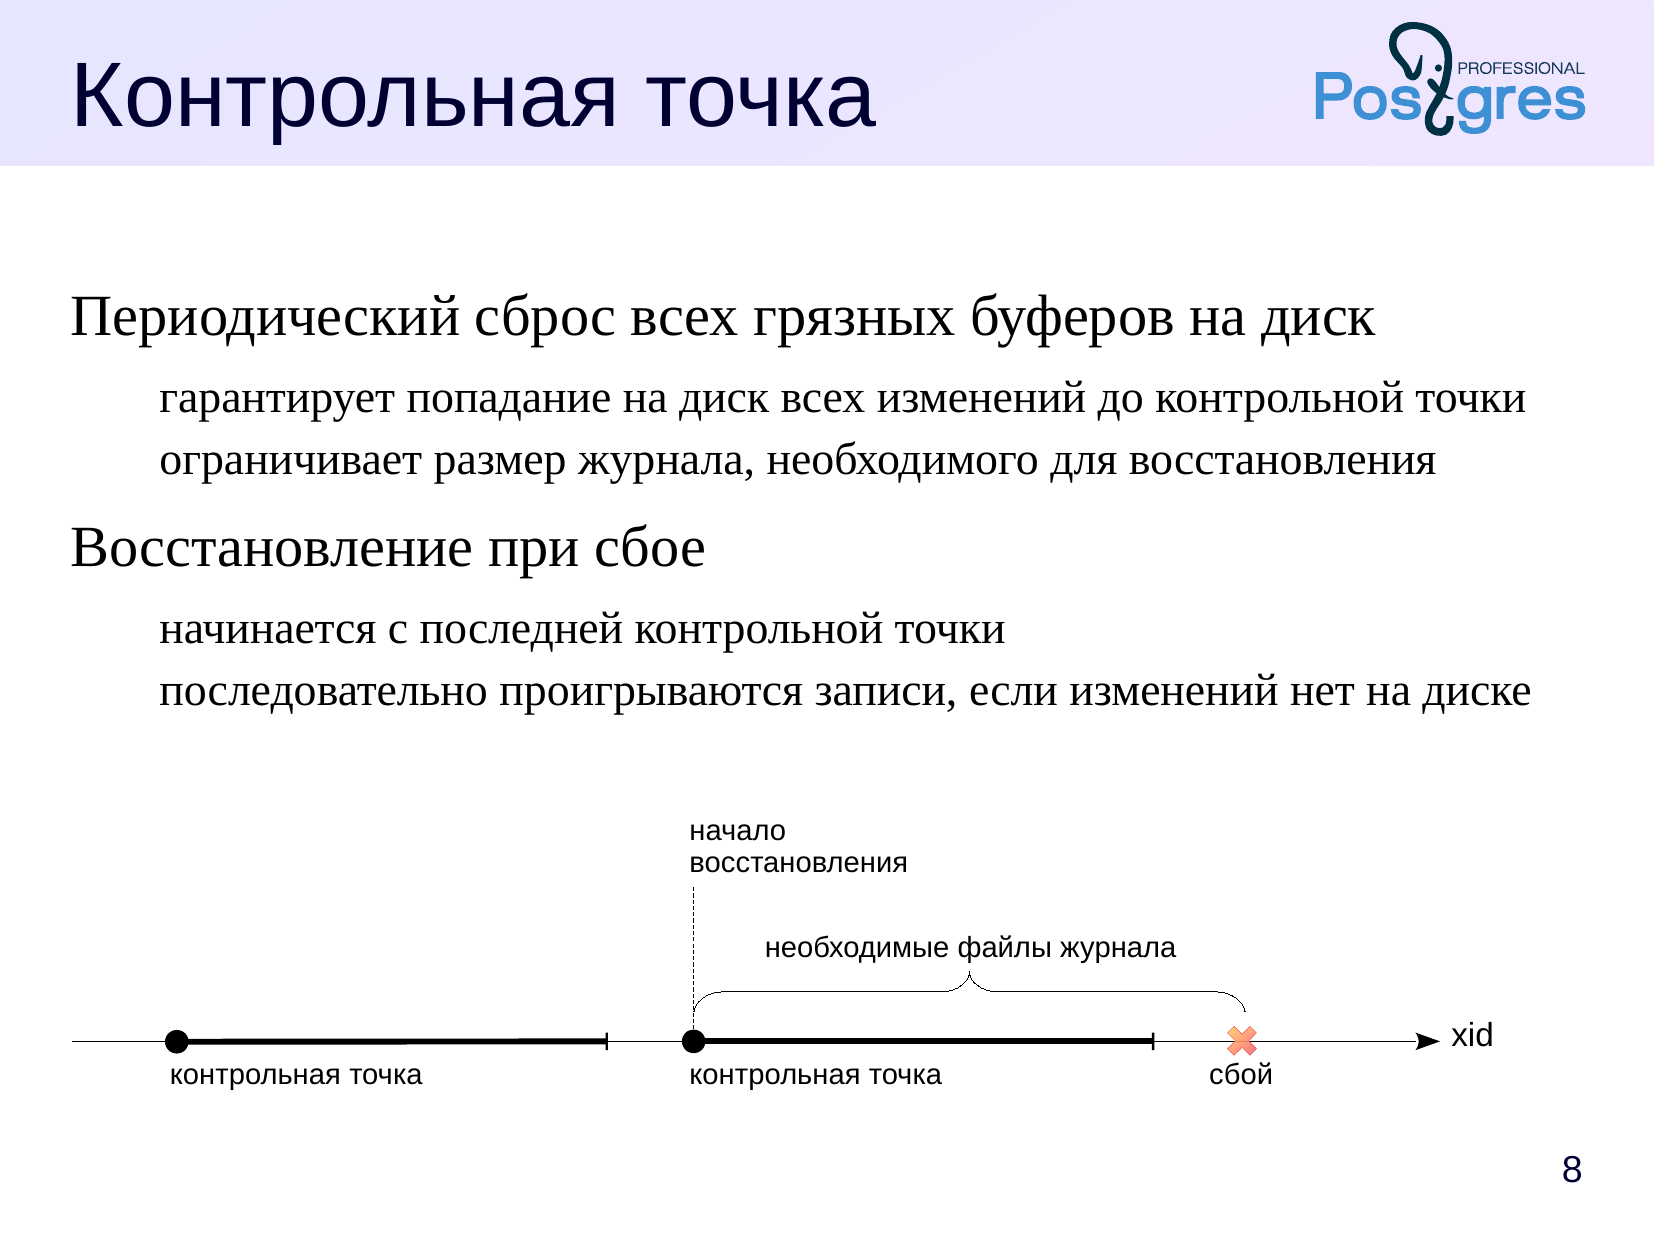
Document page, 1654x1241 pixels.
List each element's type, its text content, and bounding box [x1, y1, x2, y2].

picture [1216, 1015, 1268, 1050]
text_box необходимые файлы журнала [750, 924, 1192, 985]
text_box начало восстановления [674, 806, 924, 887]
text_box контрольная точка [674, 1050, 958, 1111]
text_box контрольная точка [155, 1050, 438, 1112]
text_box xid [1436, 1009, 1509, 1062]
text_box сбой [1194, 1050, 1289, 1111]
list Периодический сброс всех грязных буферов на диск гарантирует попадание на диск всех изменений до контрольной точки ограничивает размер журнала, необходимого для восстановления Восстановление при сбое начинается с последней контрольной точки последовательно проигрываются записи, если изменений нет на диске [70, 283, 1583, 1141]
title Контрольная точка [70, 43, 1241, 147]
